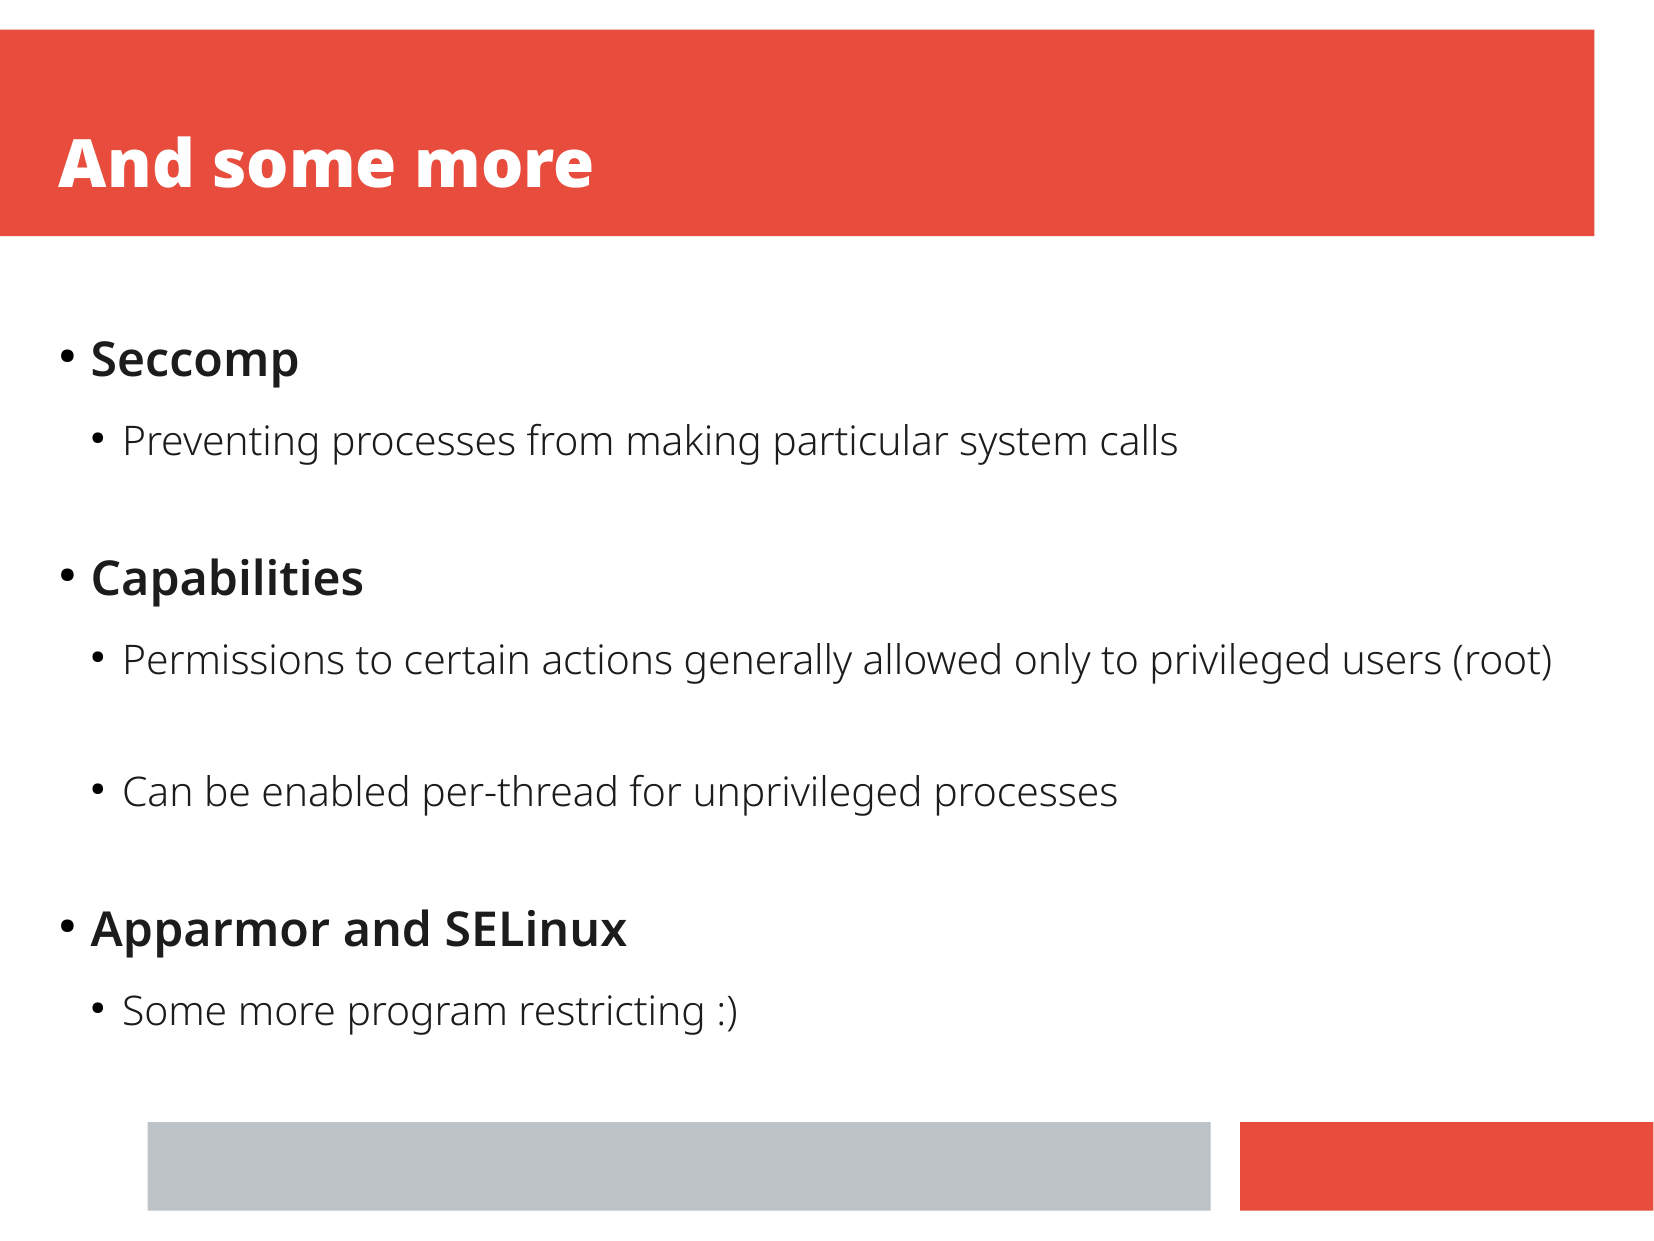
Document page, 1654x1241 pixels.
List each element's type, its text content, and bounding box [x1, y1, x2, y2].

list Seccomp Preventing processes from making particular system calls Capabilities Permissions to certain actions generally allowed only to privileged users (root) Can be enabled per-thread for unprivileged processes Apparmor and SELinux Some more program restricting :) [59, 324, 1565, 1093]
title And some more [59, 59, 1595, 207]
